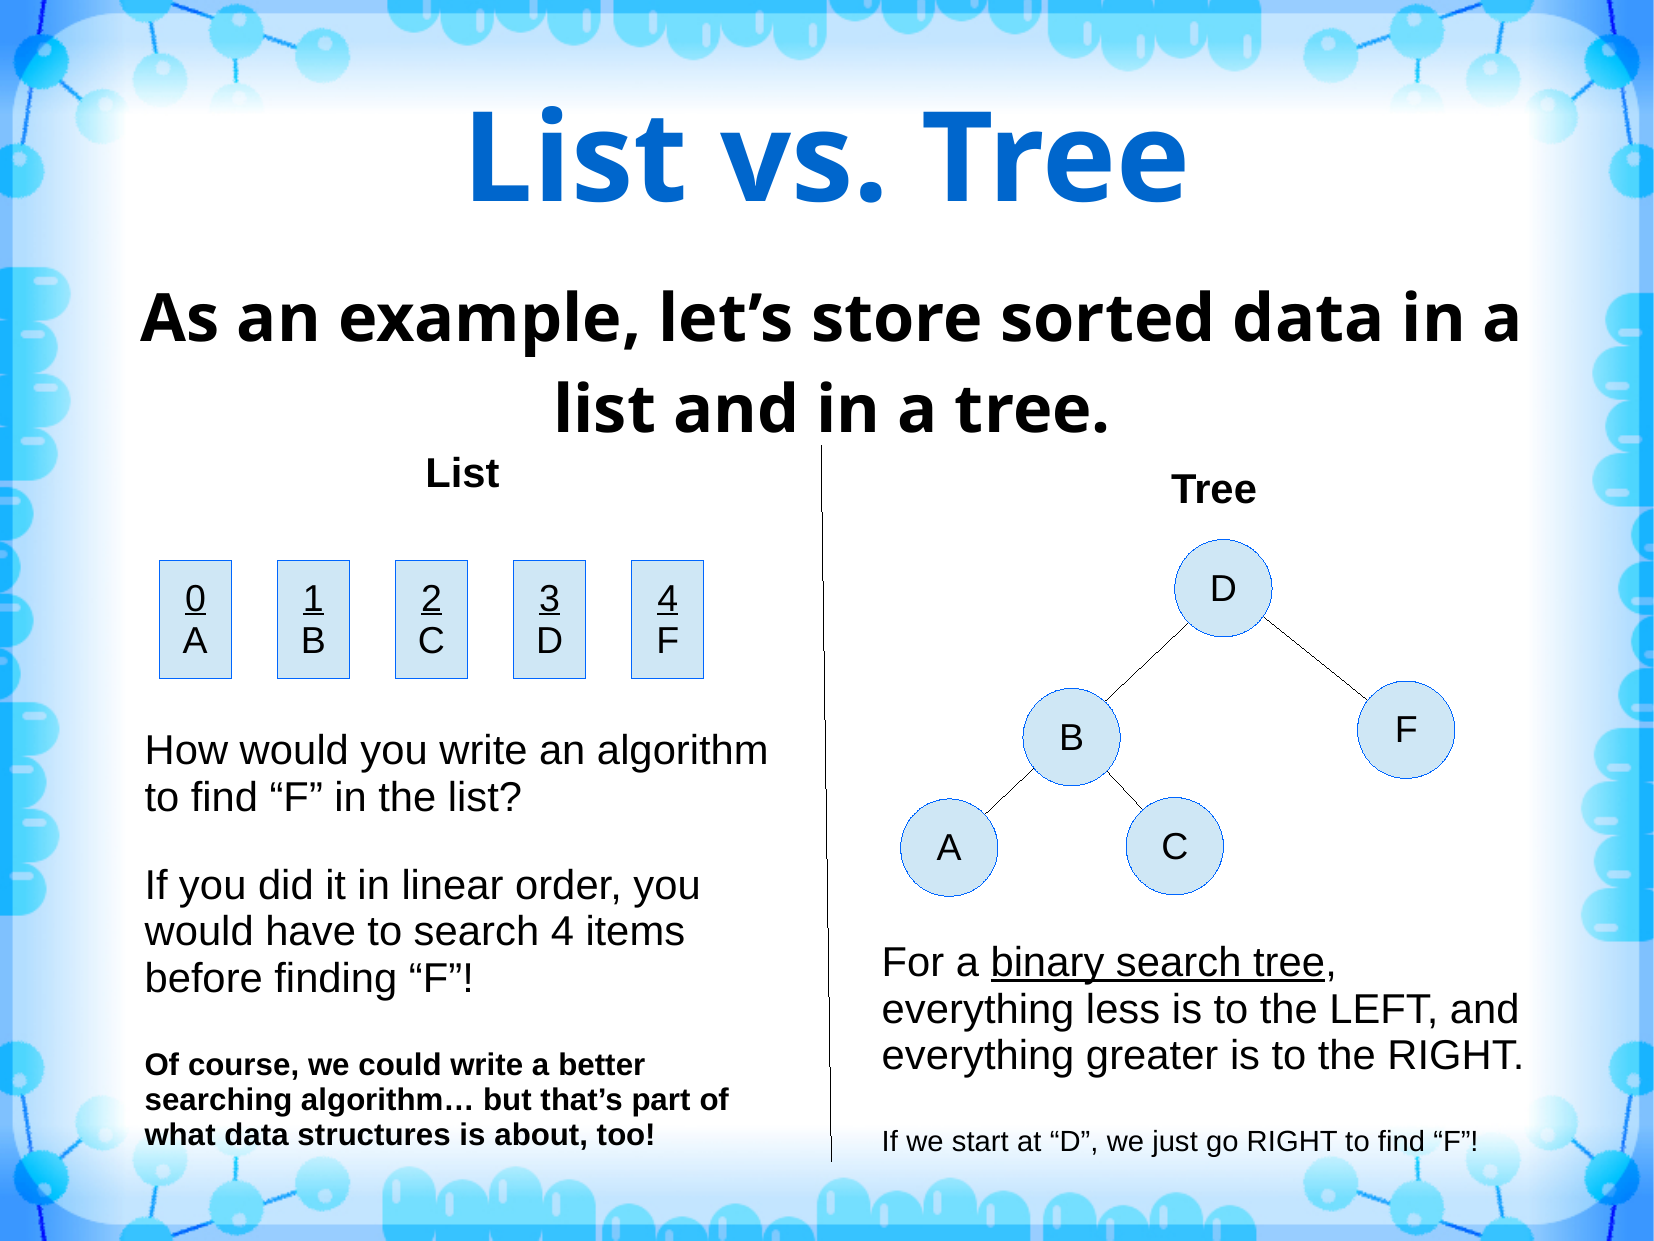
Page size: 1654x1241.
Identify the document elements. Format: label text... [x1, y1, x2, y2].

text_box Tree [874, 458, 1554, 520]
title List vs. Tree [82, 49, 1571, 257]
text_box 0 A [159, 560, 232, 679]
text_box A [900, 798, 998, 897]
text_box List [123, 442, 802, 504]
text_box How would you write an algorithm to find “F” in the list? If you did it in linear order, you would have to search 4 items before finding “F”! Of course, we could write a better searching algorithm… but that’s part of what data structures is about, too! [129, 719, 804, 1160]
picture [0, 0, 1654, 1241]
text_box 1 B [277, 560, 350, 679]
text_box F [1357, 681, 1455, 779]
text_box C [1126, 797, 1224, 895]
text_box D [1174, 539, 1273, 637]
text_box 3 D [513, 560, 586, 679]
text_box For a binary search tree, everything less is to the LEFT, and everything greater is to the RIGHT. If we start at “D”, we just go RIGHT to find “F”! [866, 931, 1541, 1166]
text_box B [1022, 688, 1121, 786]
text_box 4 F [631, 560, 704, 679]
text_box As an example, let’s store sorted data in a list and in a tree. [135, 270, 1531, 516]
text_box 2 C [395, 560, 468, 679]
